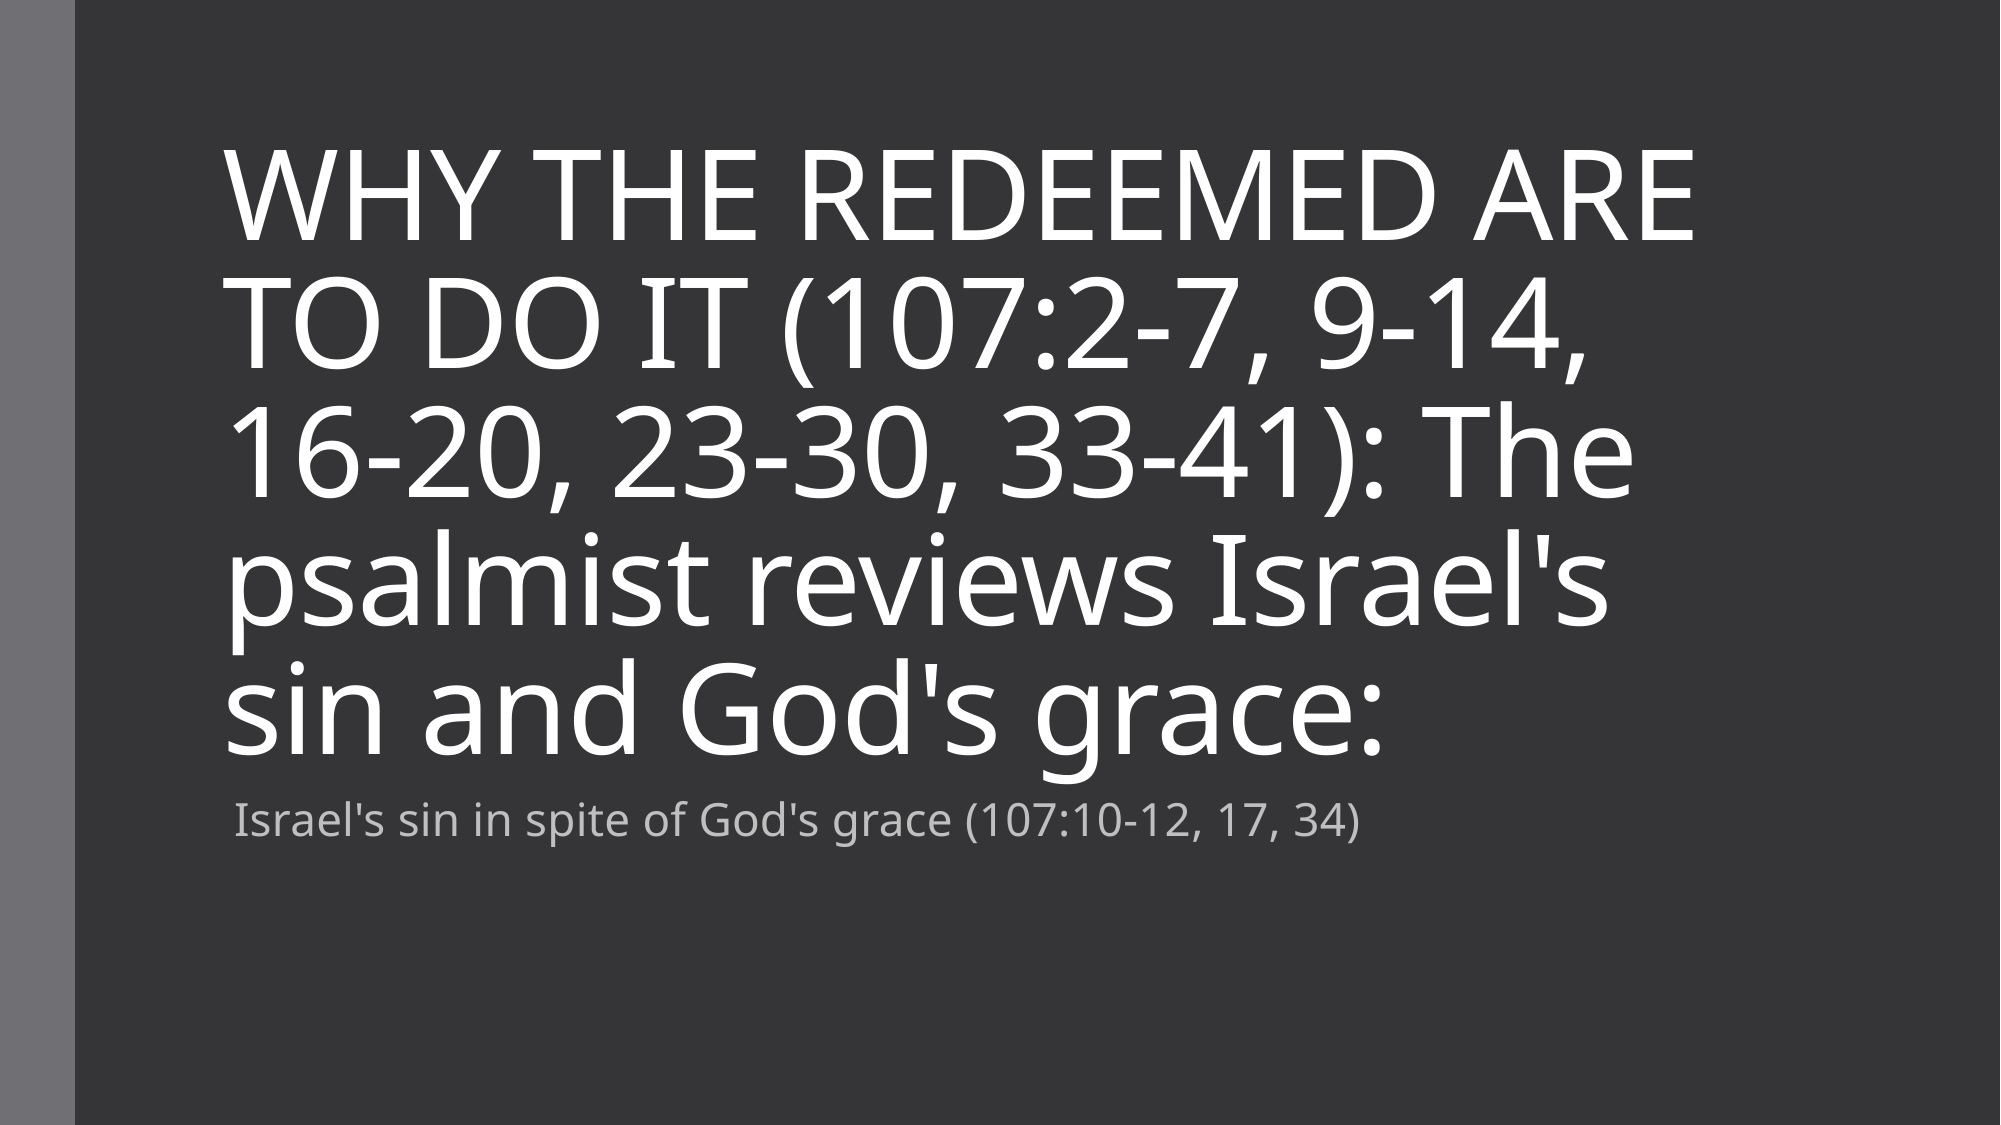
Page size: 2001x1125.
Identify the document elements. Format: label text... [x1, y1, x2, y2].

subtitle Israel's sin in spite of God's grace (107:10-12, 17, 34) [206, 787, 1752, 1066]
title WHY THE REDEEMED ARE TO DO IT (107:2-7, 9-14, 16-20, 23-30, 33-41): The psalmist reviews Israel's sin and God's grace: [206, 124, 1752, 787]
